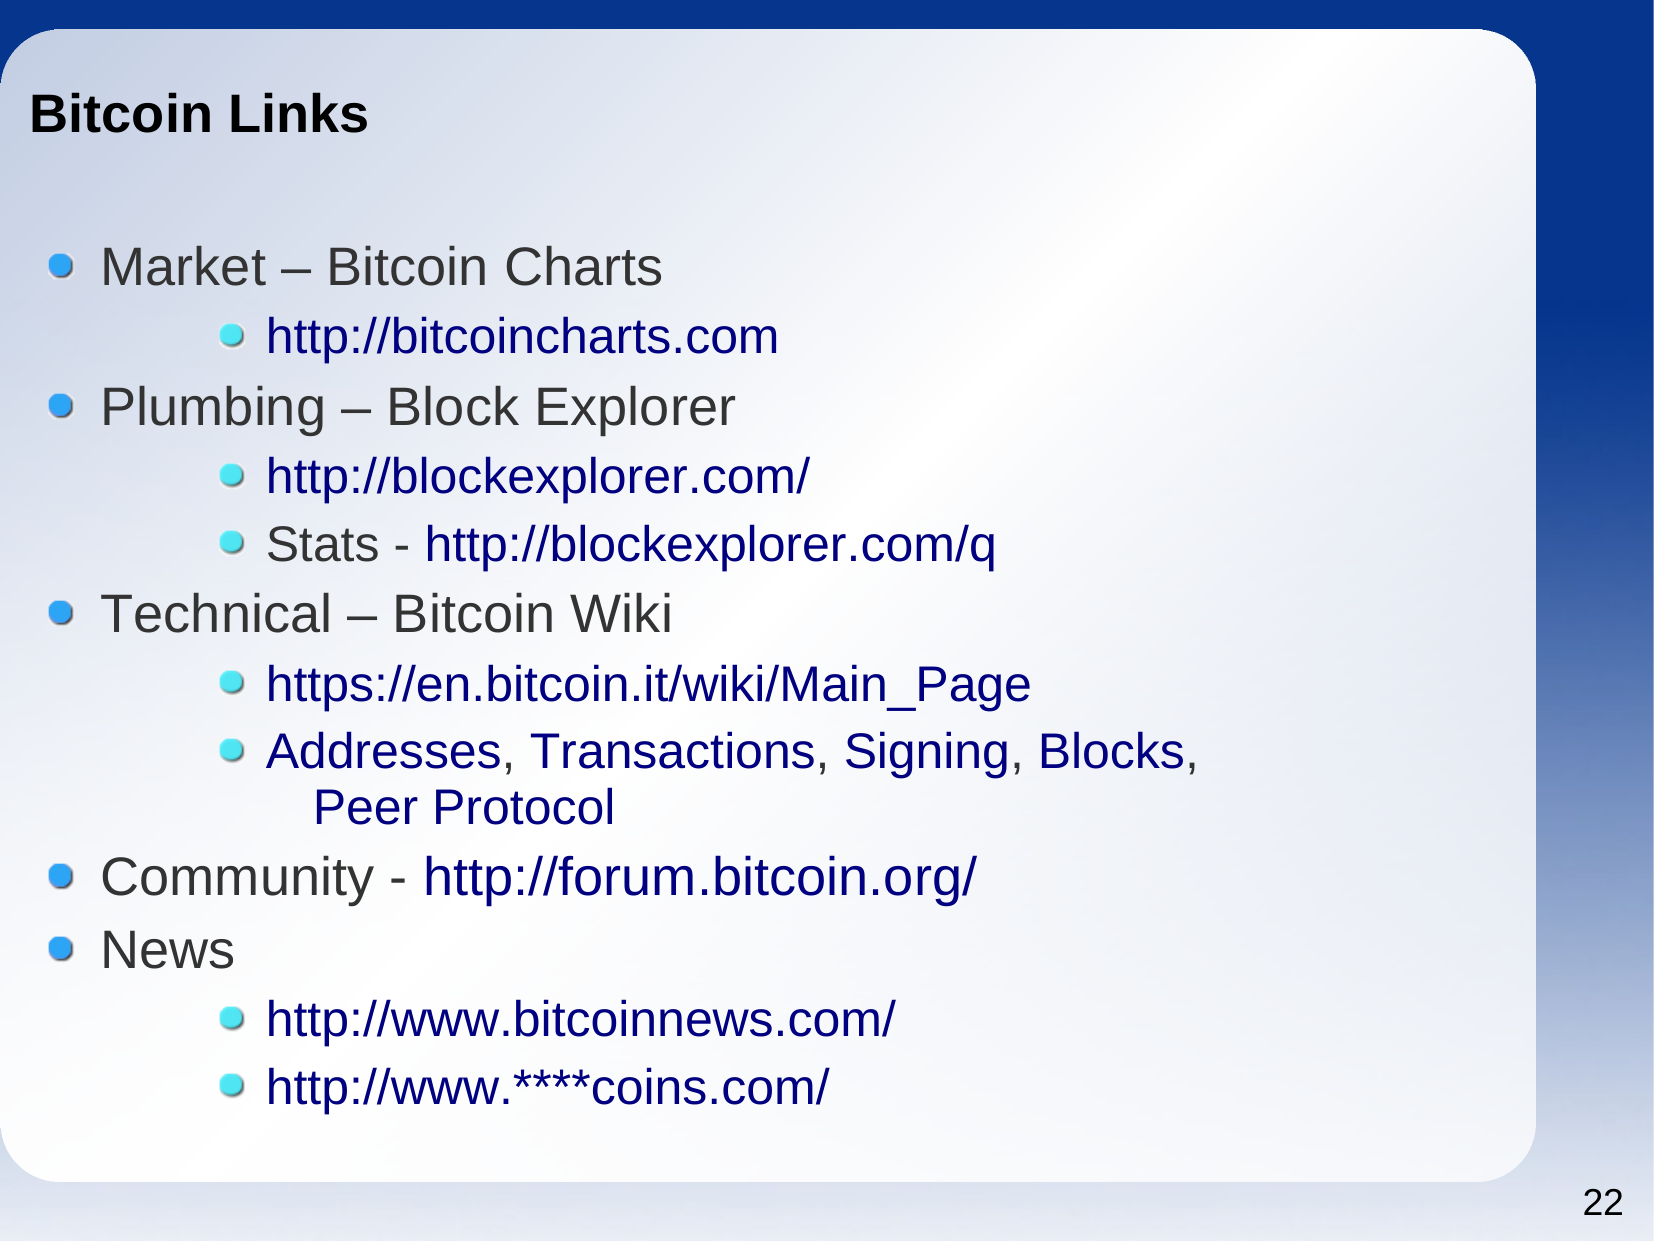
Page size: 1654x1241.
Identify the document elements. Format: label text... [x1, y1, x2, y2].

list Market – Bitcoin Charts http://bitcoincharts.com Plumbing – Block Explorer http://blockexplorer.com/ Stats - http://blockexplorer.com/q Technical – Bitcoin Wiki https://en.bitcoin.it/wiki/Main_Page Addresses, Transactions, Signing, Blocks, Peer Protocol Community - http://forum.bitcoin.org/ News http://www.bitcoinnews.com/ http://www.****coins.com/ [29, 236, 1506, 1152]
title Bitcoin Links [29, 49, 1506, 178]
picture [0, 0, 1654, 1241]
